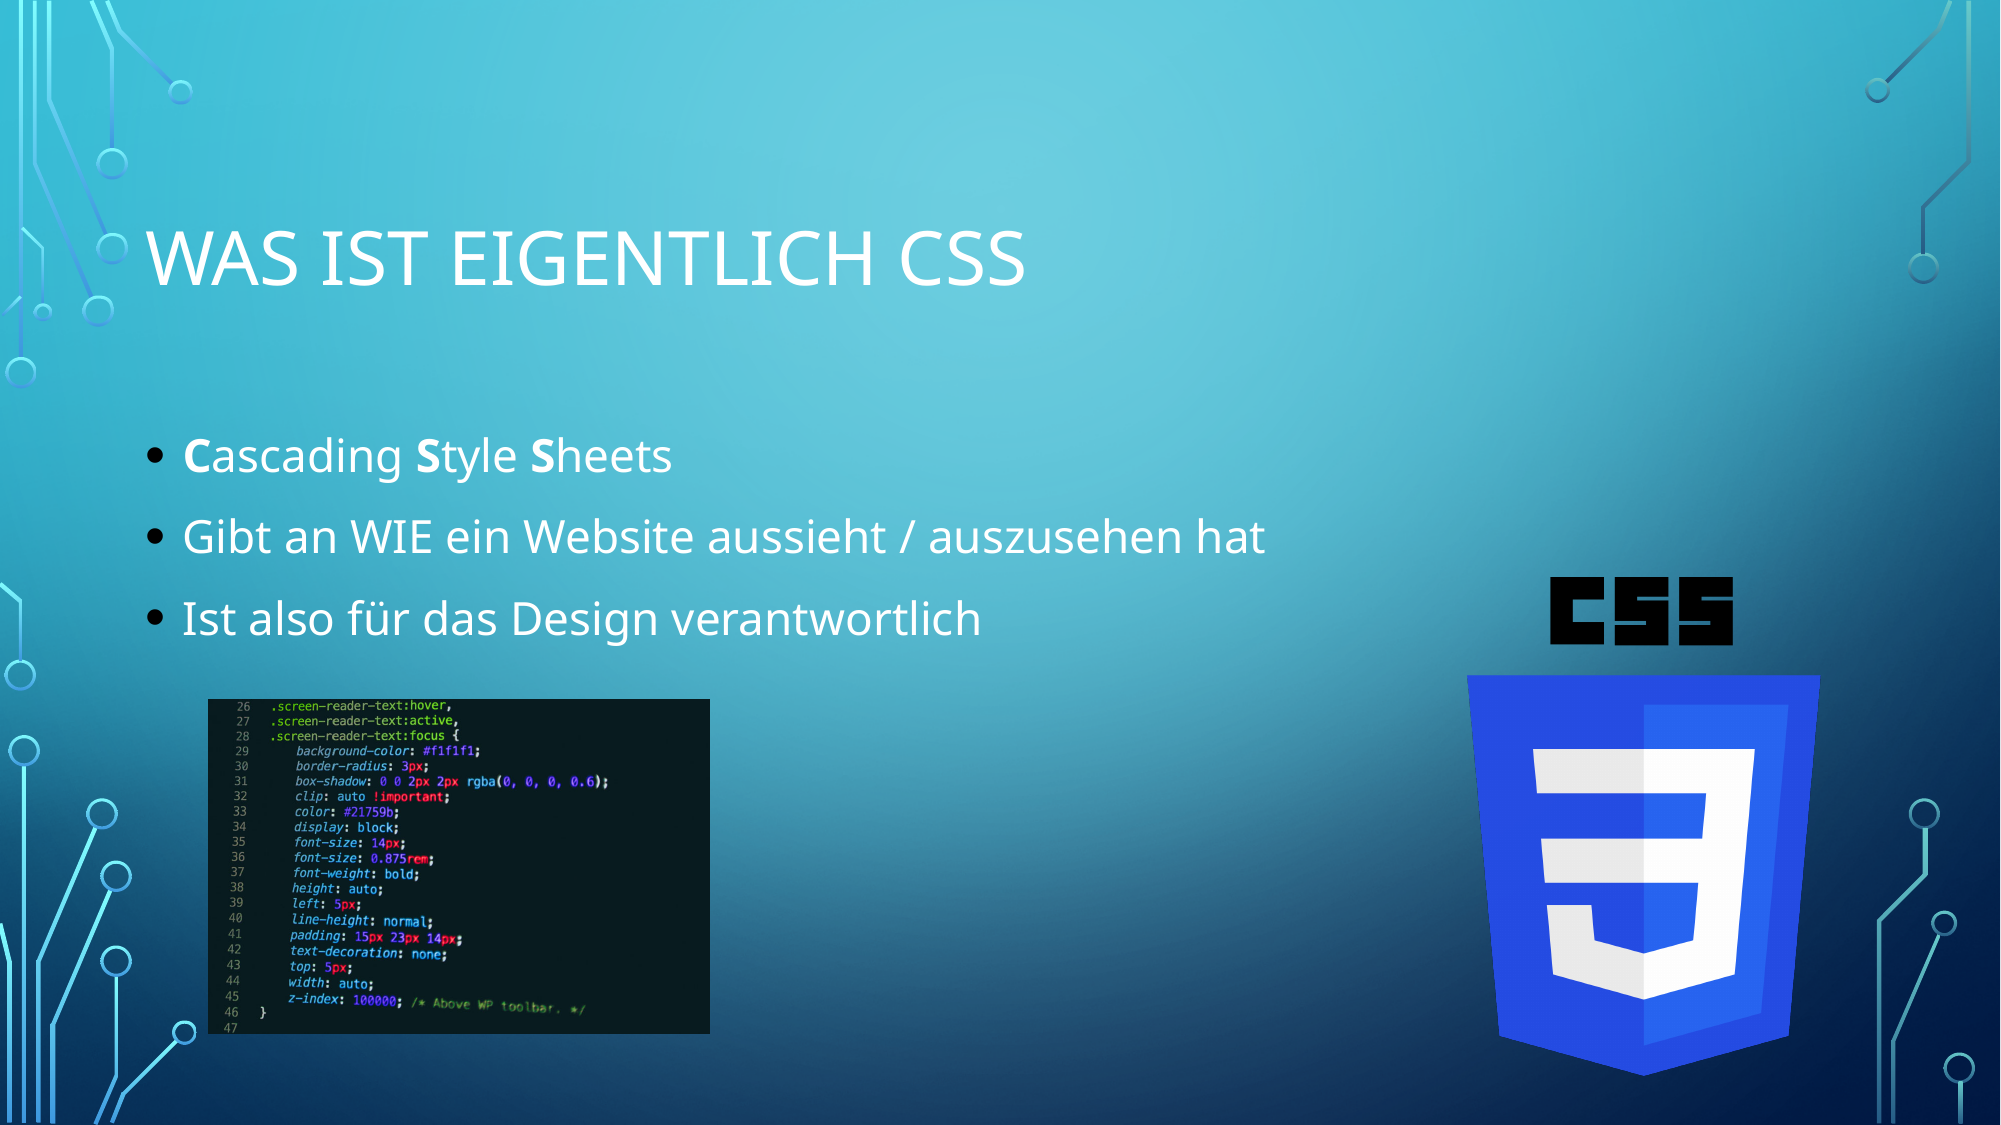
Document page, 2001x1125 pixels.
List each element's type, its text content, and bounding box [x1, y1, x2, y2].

picture [208, 699, 710, 1034]
title Was ist eigentlich CSS [130, 140, 1756, 383]
list Cascading Style Sheets Gibt an WIE ein Website aussieht / auszusehen hat Ist also für das Design verantwortlich [130, 414, 1379, 653]
picture [1467, 577, 1821, 1076]
